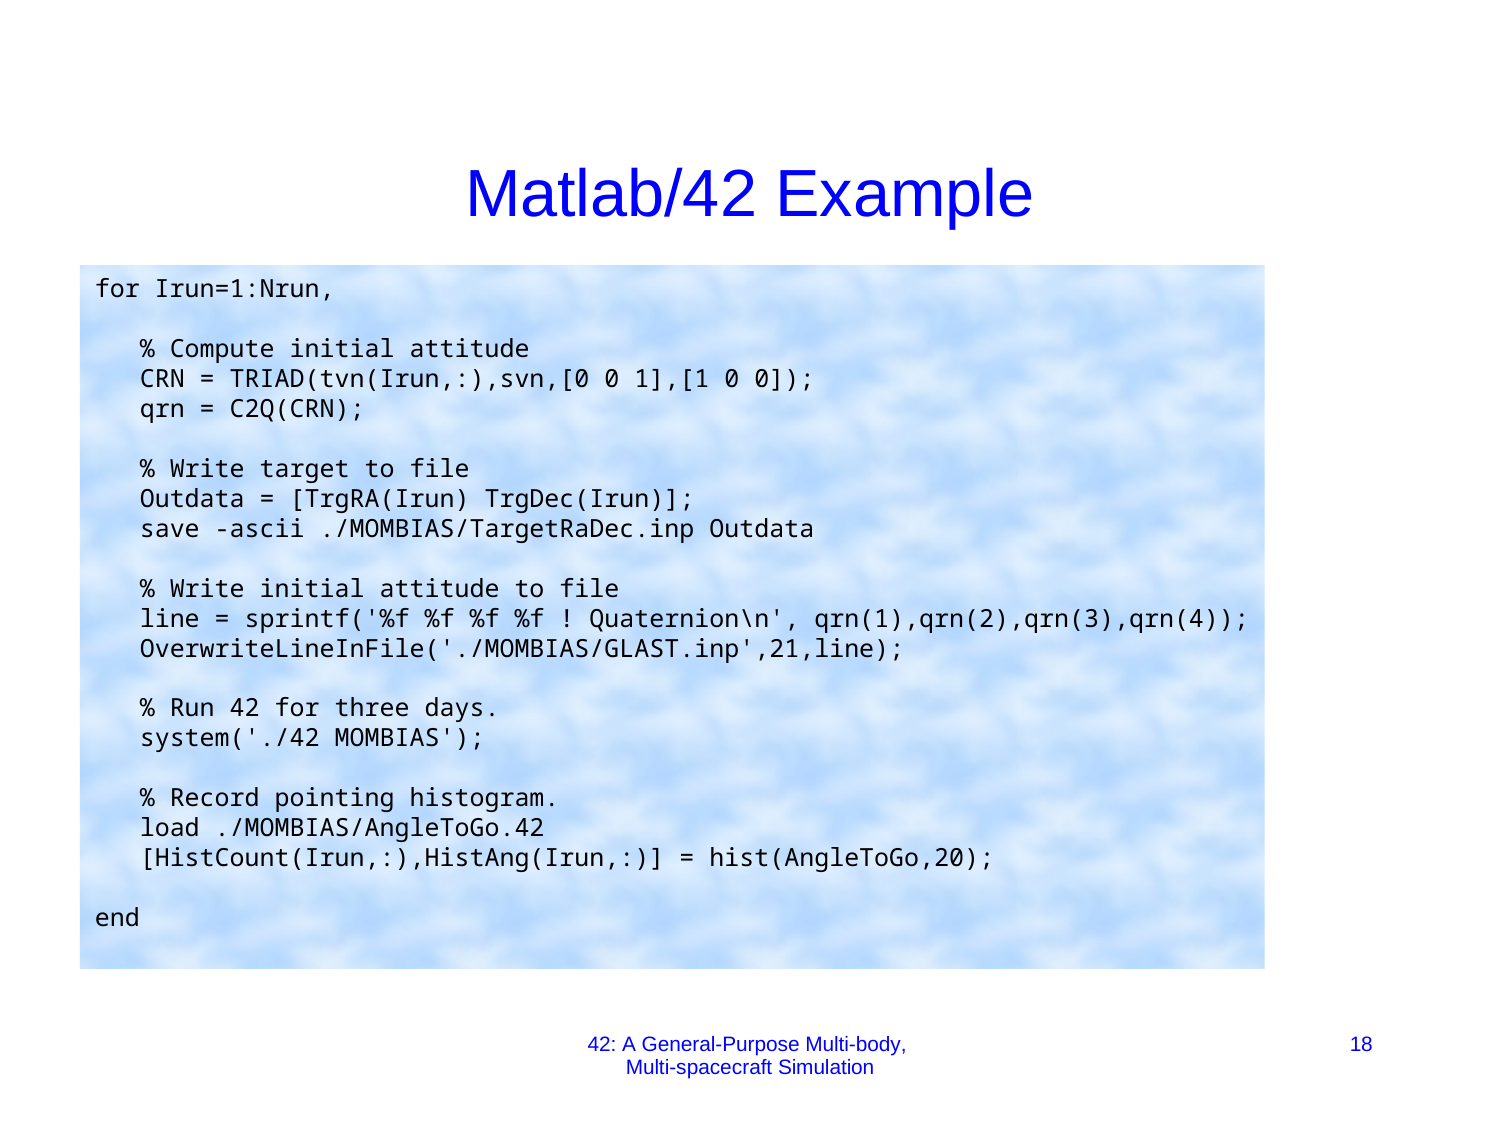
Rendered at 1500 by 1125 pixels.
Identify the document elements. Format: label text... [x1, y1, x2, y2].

title Matlab/42 Example [112, 99, 1388, 288]
text_box for Irun=1:Nrun, % Compute initial attitude CRN = TRIAD(tvn(Irun,:),svn,[0 0 1],[1 0 0]); qrn = C2Q(CRN); % Write target to file Outdata = [TrgRA(Irun) TrgDec(Irun)]; save -ascii ./MOMBIAS/TargetRaDec.inp Outdata % Write initial attitude to file line = sprintf('%f %f %f %f ! Quaternion\n', qrn(1),qrn(2),qrn(3),qrn(4)); OverwriteLineInFile('./MOMBIAS/GLAST.inp',21,line); % Run 42 for three days. system('./42 MOMBIAS'); % Record pointing histogram. load ./MOMBIAS/AngleToGo.42 [HistCount(Irun,:),HistAng(Irun,:)] = hist(AngleToGo,20); end [79, 265, 1265, 969]
